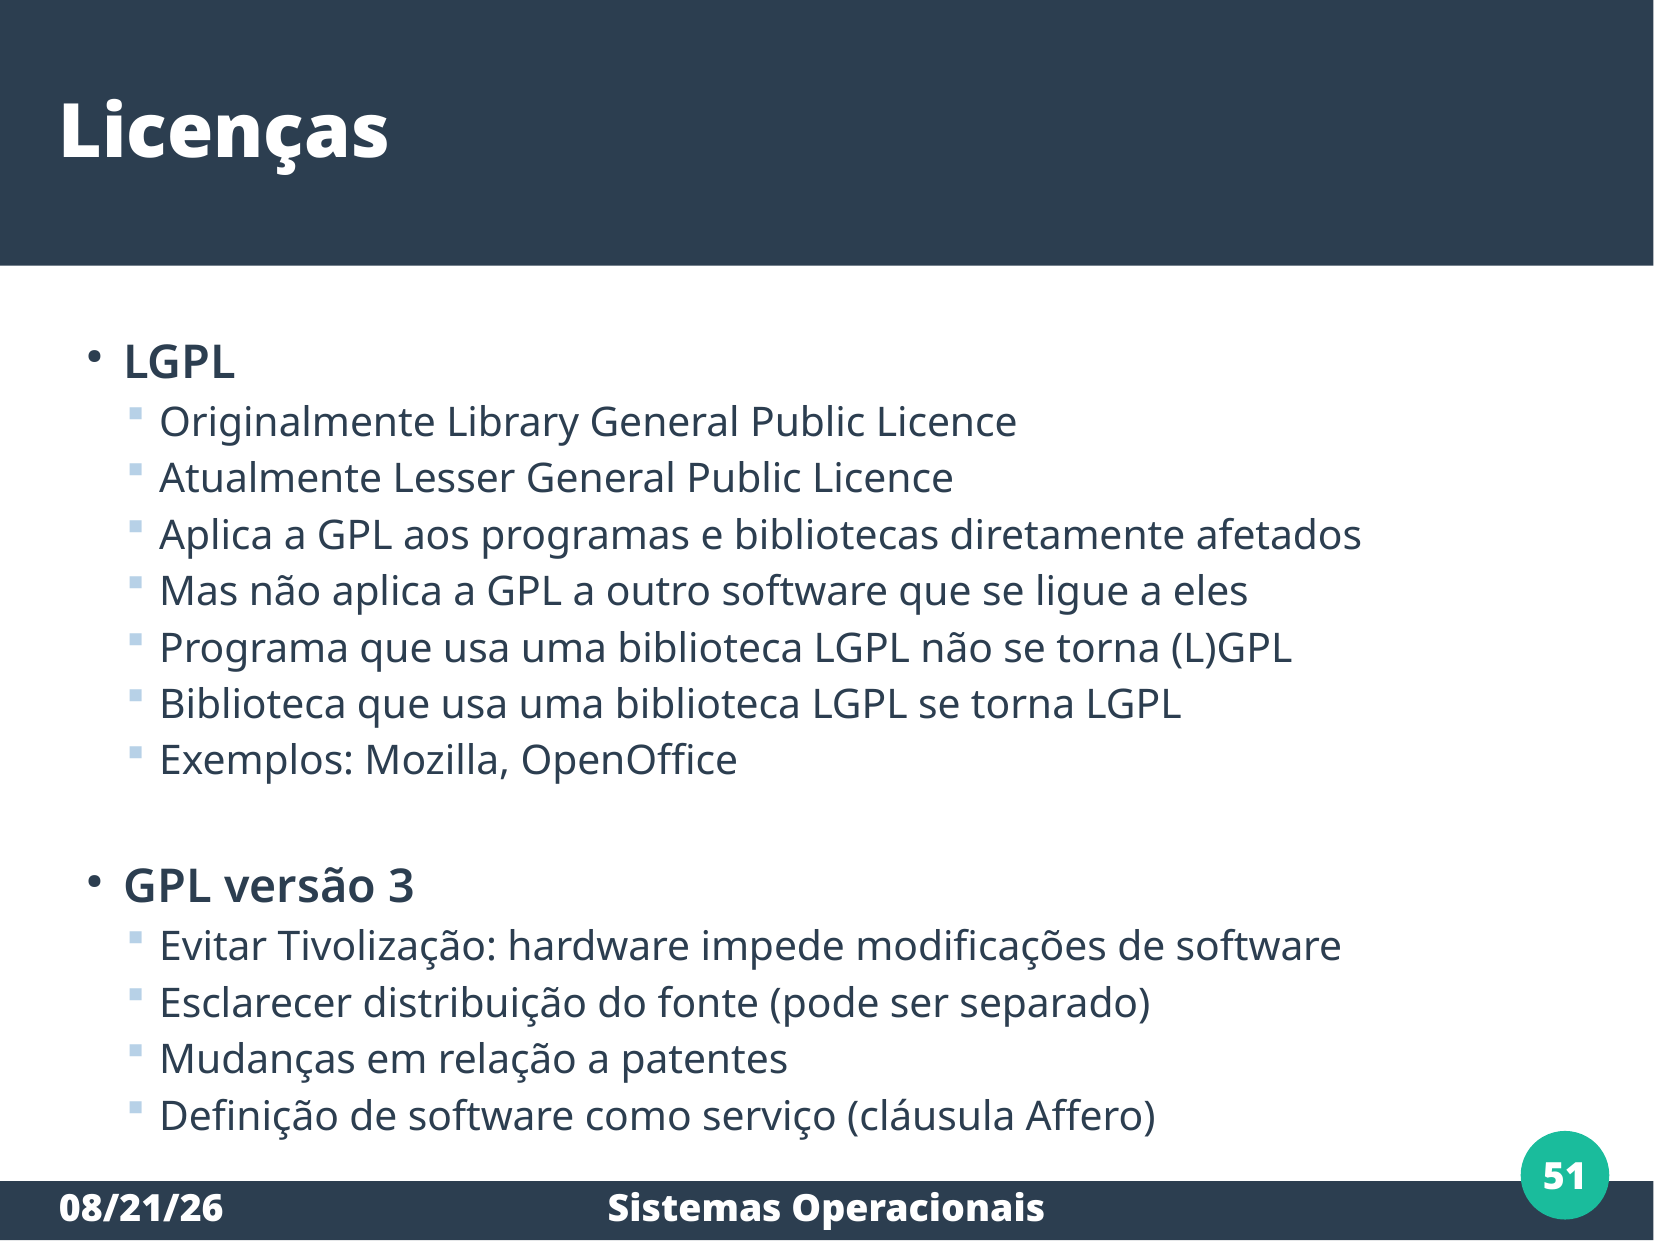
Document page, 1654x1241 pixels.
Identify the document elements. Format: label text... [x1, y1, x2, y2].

list LGPL Originalmente Library General Public Licence Atualmente Lesser General Public Licence Aplica a GPL aos programas e bibliotecas diretamente afetados Mas não aplica a GPL a outro software que se ligue a eles Programa que usa uma biblioteca LGPL não se torna (L)GPL Biblioteca que usa uma biblioteca LGPL se torna LGPL Exemplos: Mozilla, OpenOffice GPL versão 3 Evitar Tivolização: hardware impede modificações de software Esclarecer distribuição do fonte (pode ser separado) Mudanças em relação a patentes Definição de software como serviço (cláusula Affero) [59, 324, 1595, 1152]
title Licenças [59, 49, 1595, 207]
